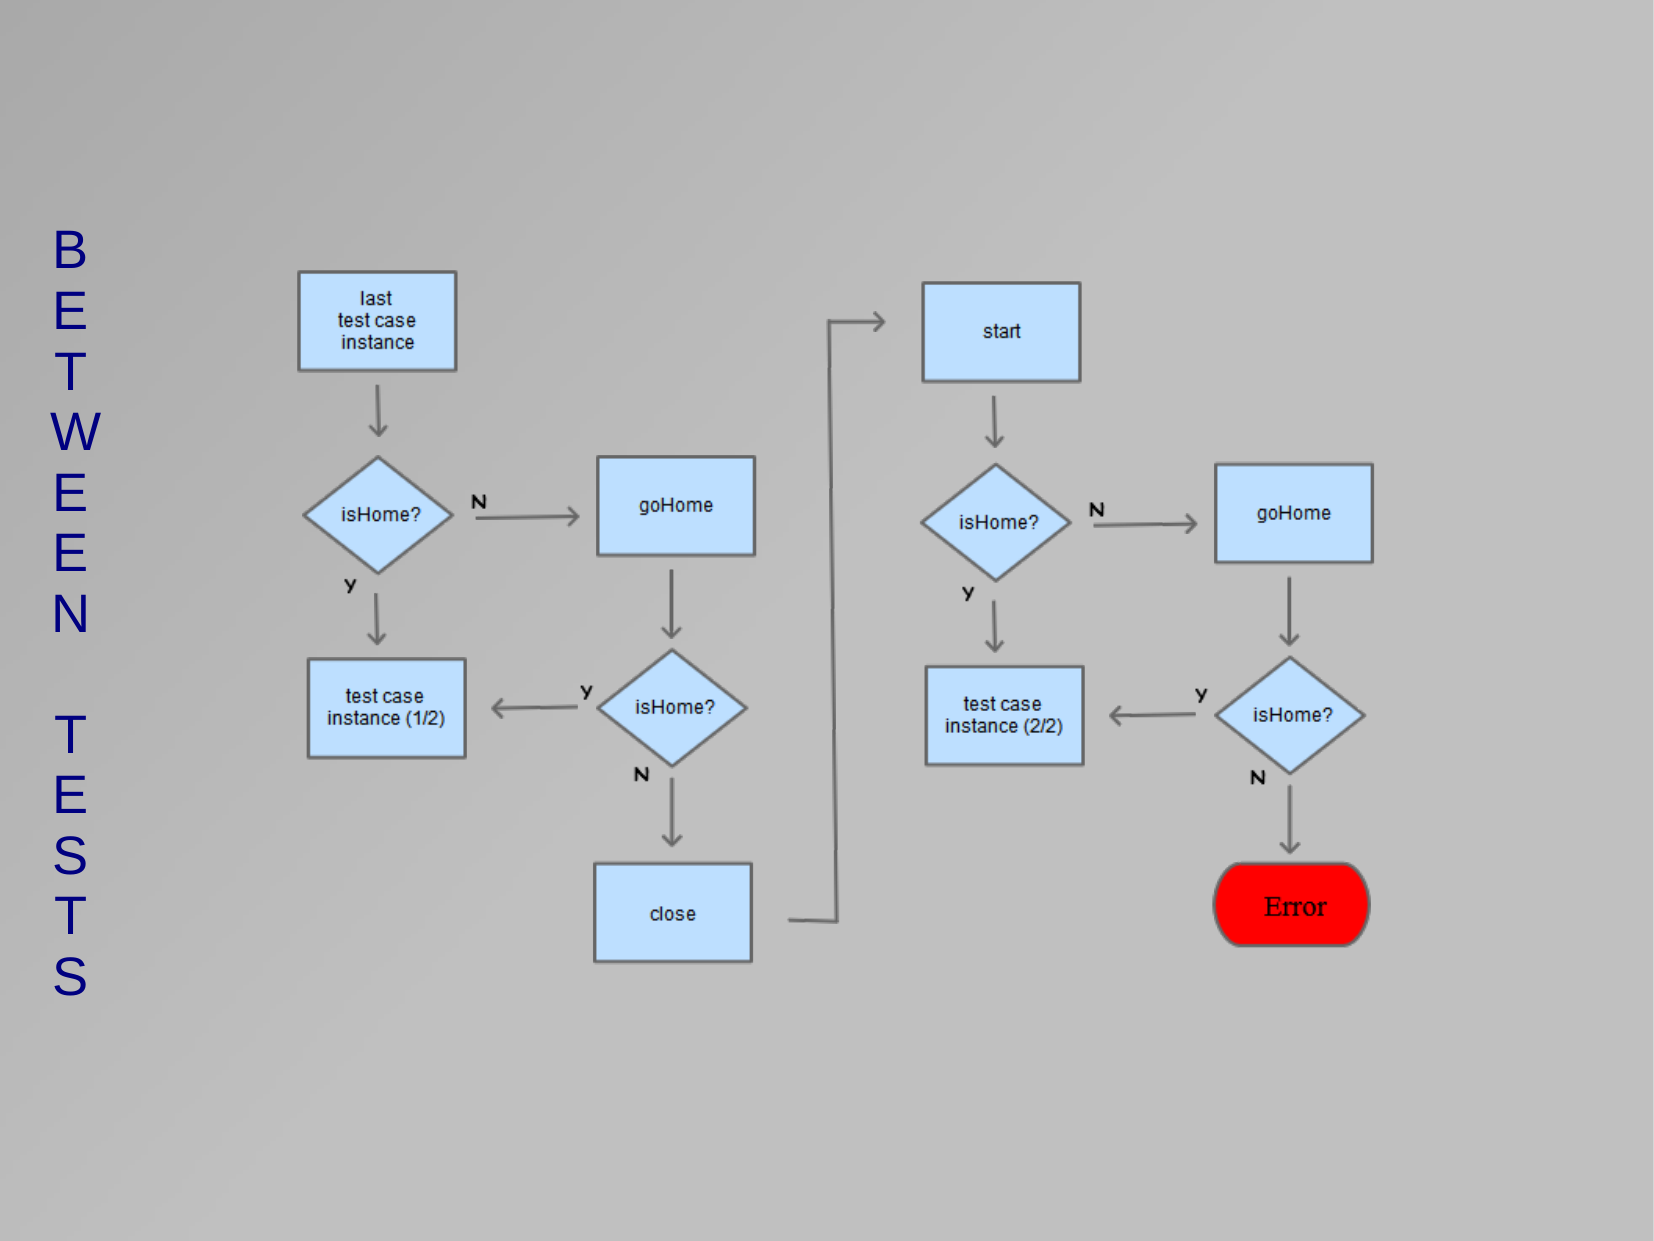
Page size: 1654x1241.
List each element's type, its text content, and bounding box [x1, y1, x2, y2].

picture [0, 0, 1654, 1241]
text_box BETWEEN TEST S [35, 212, 107, 1075]
